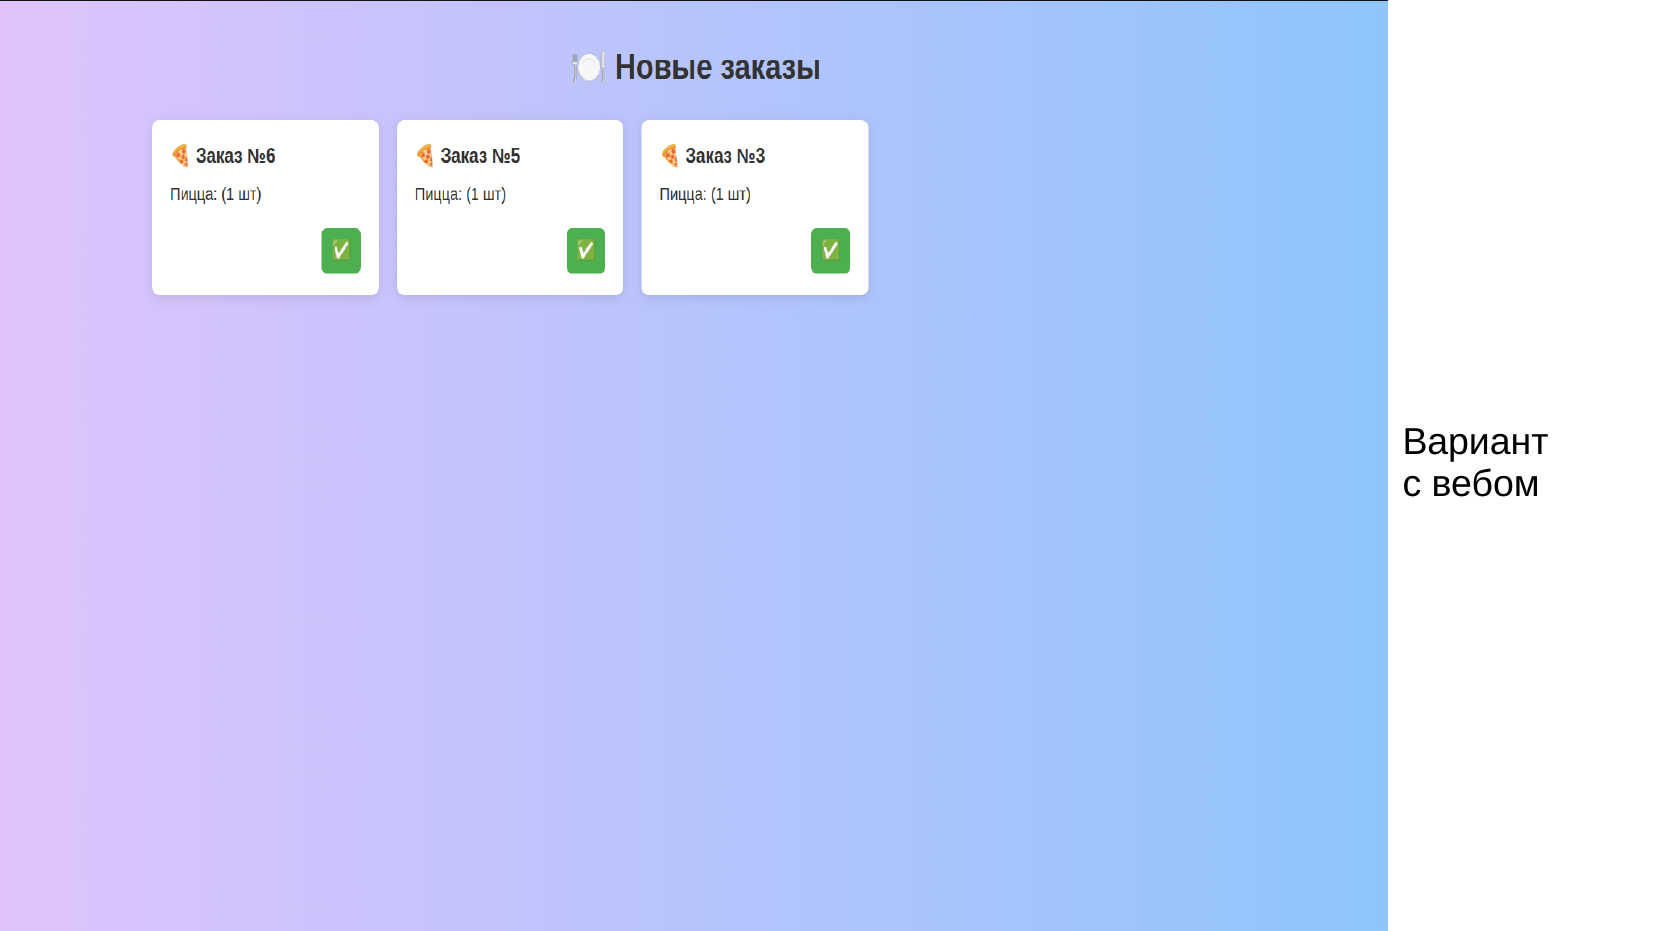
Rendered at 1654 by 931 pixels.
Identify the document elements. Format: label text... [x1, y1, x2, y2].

text_box Вариант с вебом [1387, 413, 1625, 532]
picture [0, 0, 1388, 931]
